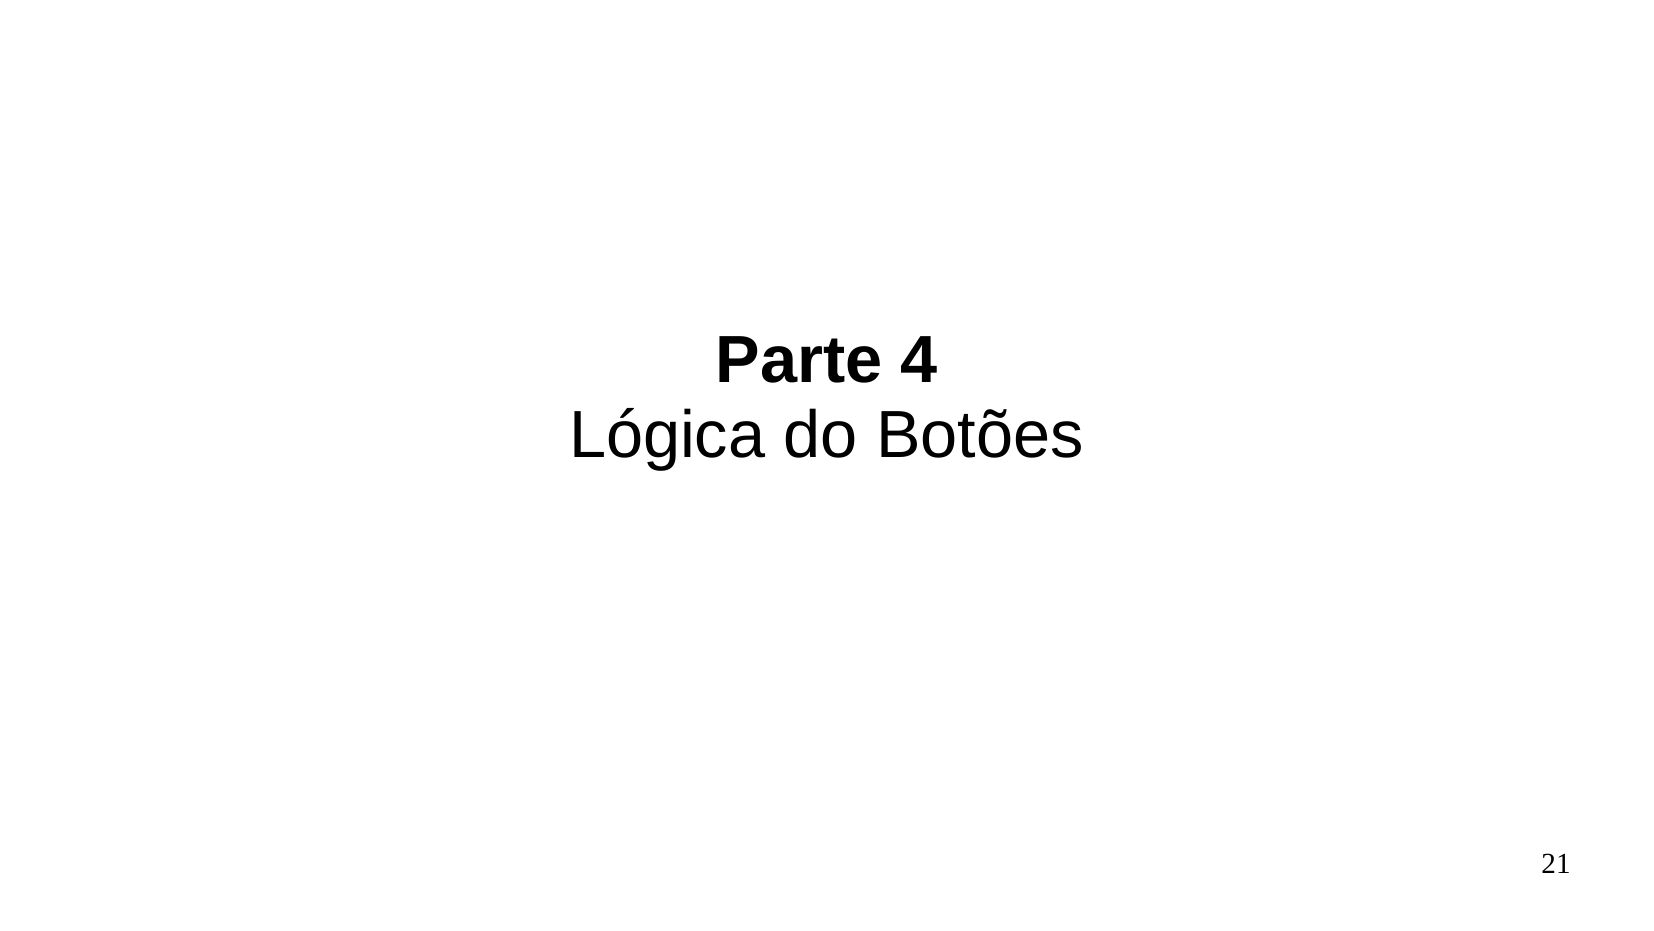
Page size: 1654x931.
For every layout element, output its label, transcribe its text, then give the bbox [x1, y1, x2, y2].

subtitle Parte 4 Lógica do Botões [82, 37, 1571, 757]
